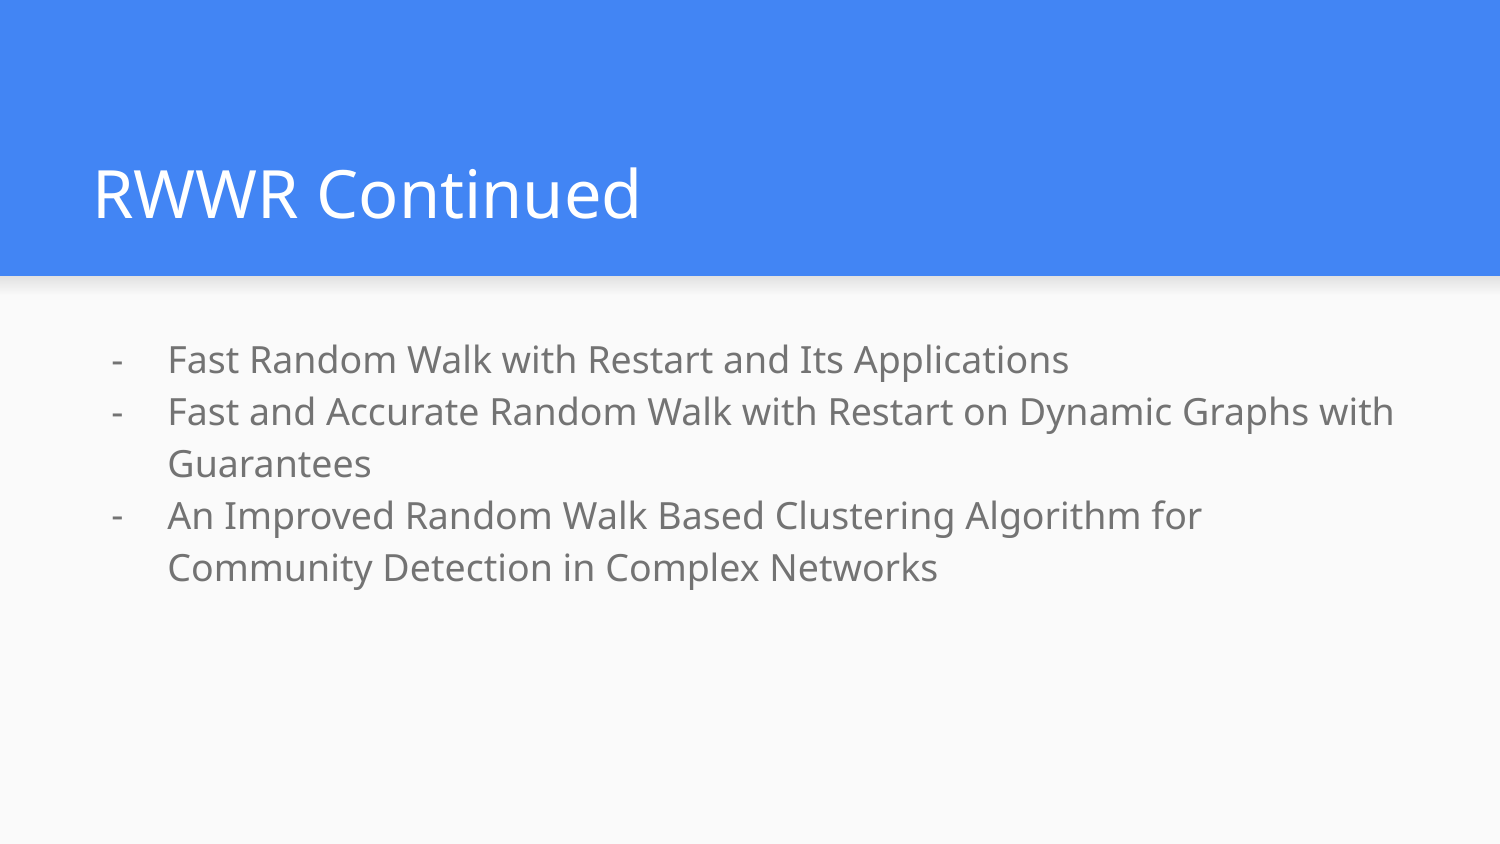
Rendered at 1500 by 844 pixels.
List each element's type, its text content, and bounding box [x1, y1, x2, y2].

title RWWR Continued [77, 121, 1427, 248]
list Fast Random Walk with Restart and Its Applications Fast and Accurate Random Walk with Restart on Dynamic Graphs with Guarantees An Improved Random Walk Based Clustering Algorithm for Community Detection in Complex Networks [77, 314, 1427, 760]
